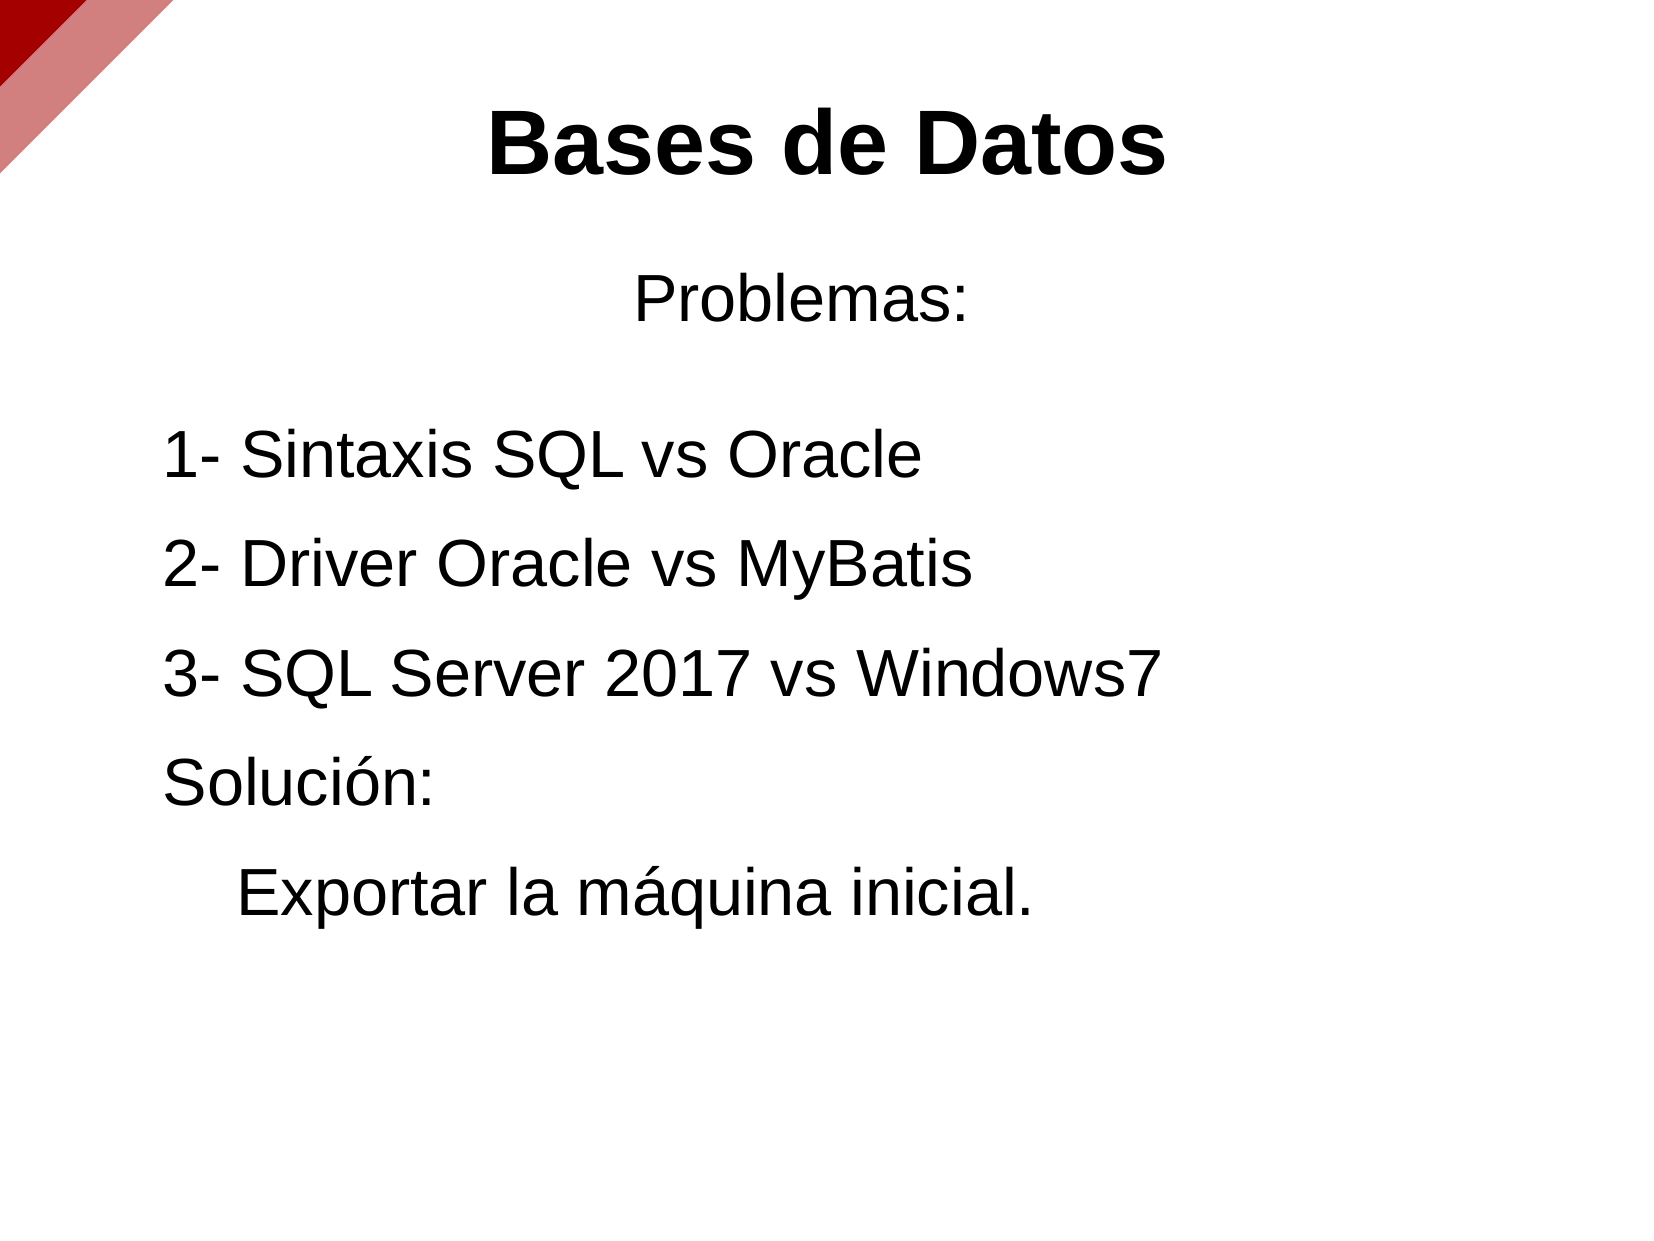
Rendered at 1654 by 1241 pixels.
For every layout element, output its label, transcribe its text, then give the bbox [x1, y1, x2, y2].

text_box 1- Sintaxis SQL vs Oracle 2- Driver Oracle vs MyBatis 3- SQL Server 2017 vs Windows7 Solución: Exportar la máquina inicial. [162, 410, 1516, 1146]
text_box Problemas: [633, 254, 1366, 410]
text_box Bases de Datos [96, 82, 1585, 194]
